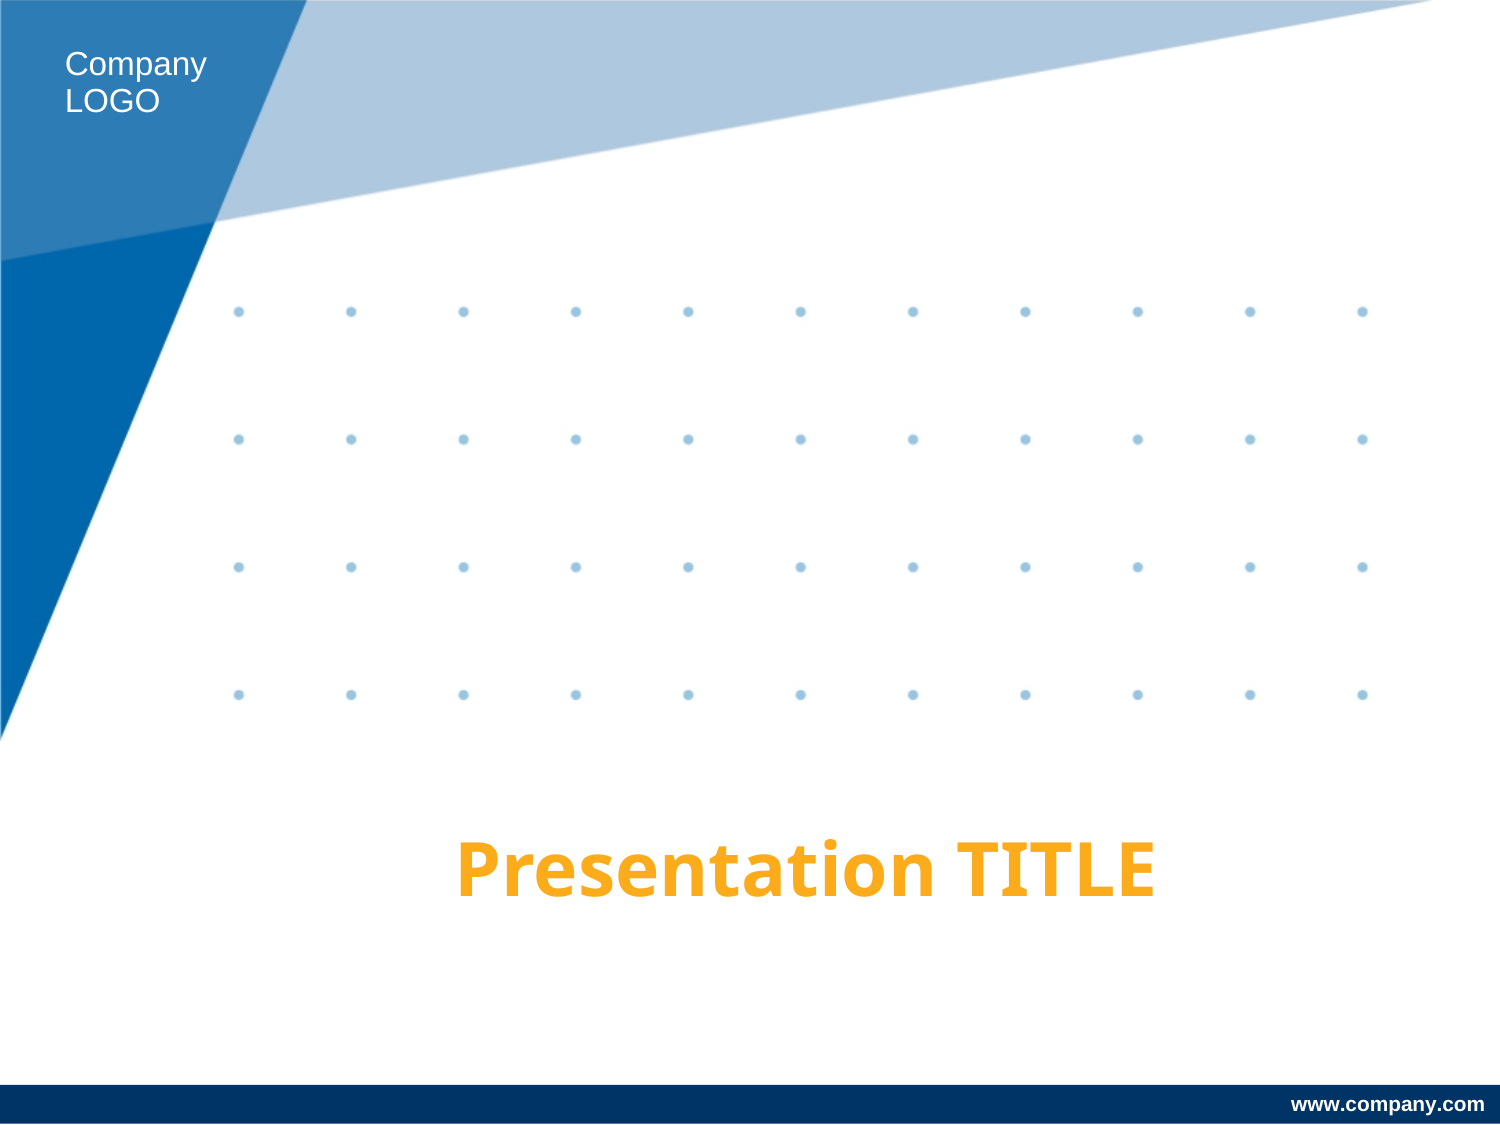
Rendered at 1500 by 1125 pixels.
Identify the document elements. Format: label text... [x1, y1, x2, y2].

picture [0, 0, 1500, 842]
title Presentation TITLE [249, 808, 1363, 1051]
